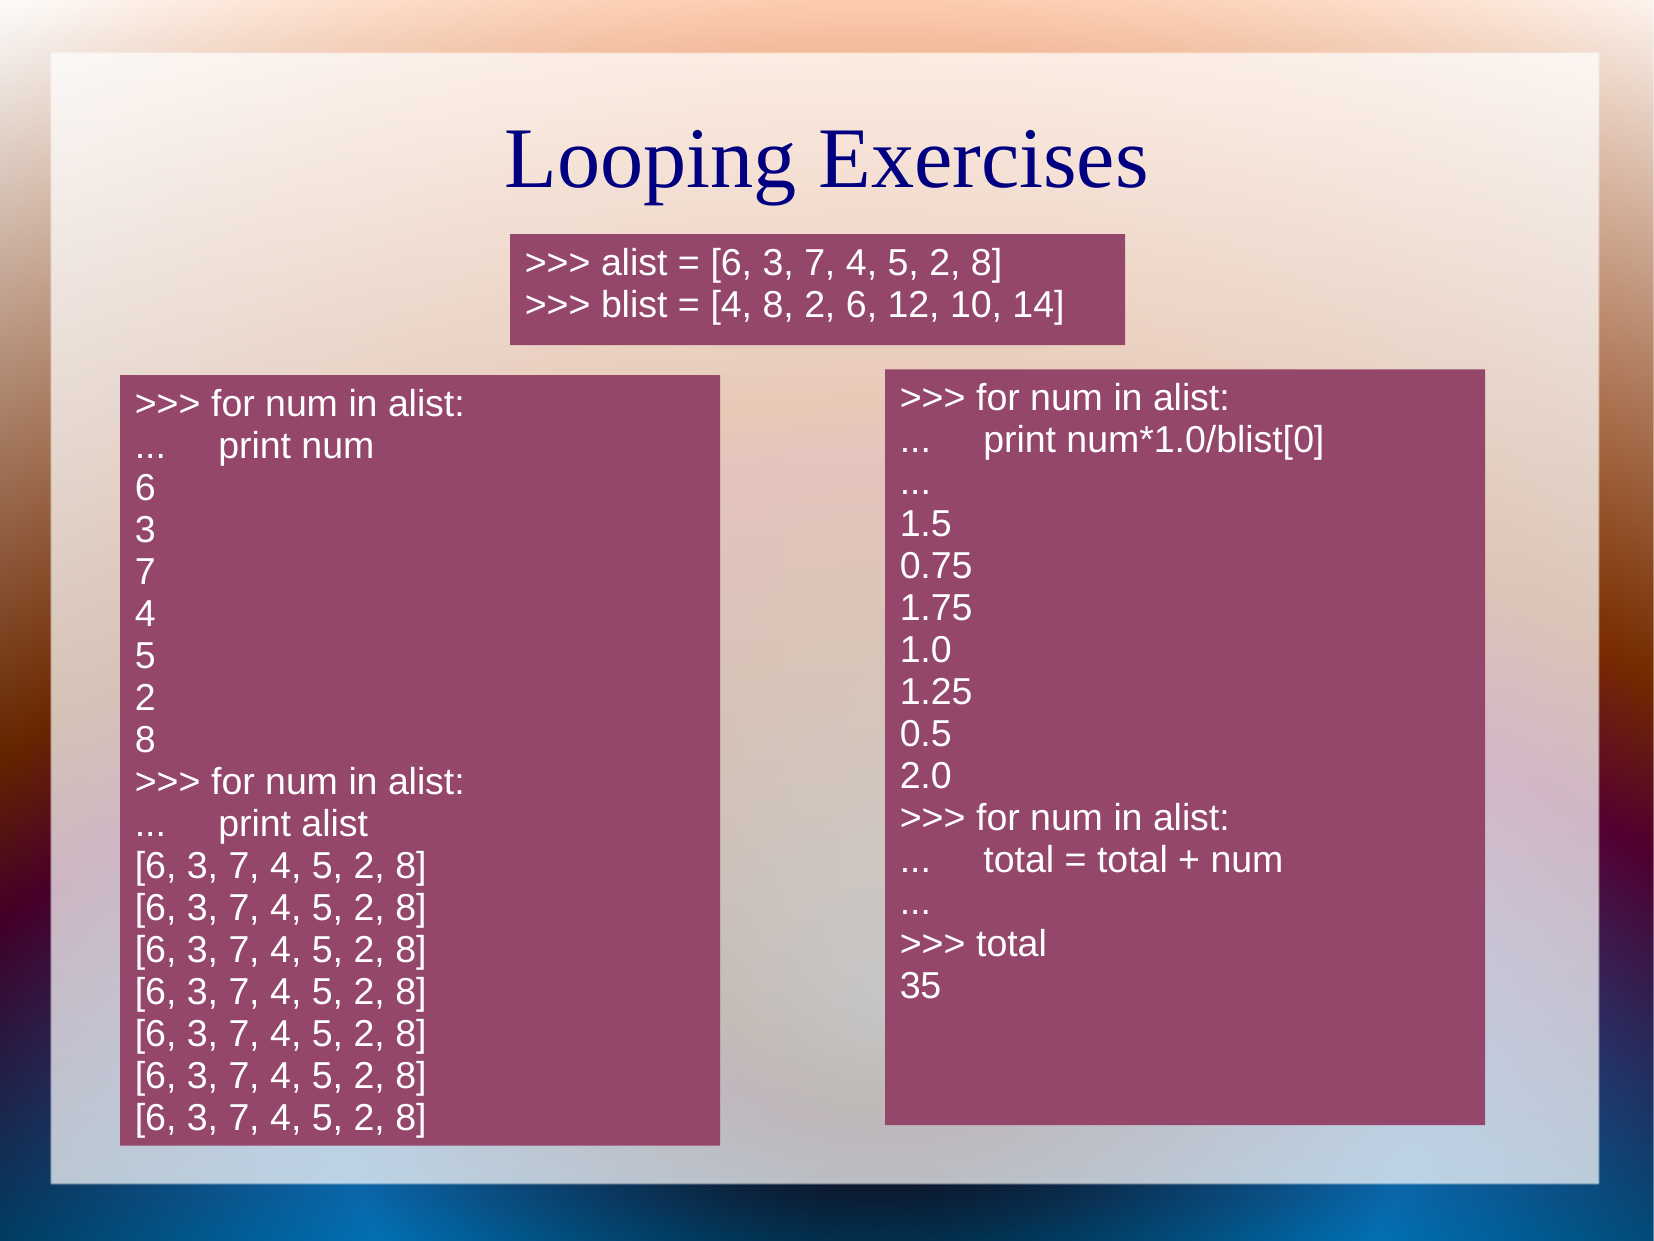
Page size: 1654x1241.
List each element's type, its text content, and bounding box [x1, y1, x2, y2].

title Looping Exercises [82, 55, 1571, 263]
text_box >>> alist = [6, 3, 7, 4, 5, 2, 8] >>> blist = [4, 8, 2, 6, 12, 10, 14] [510, 234, 1126, 346]
picture [0, 0, 1654, 1241]
text_box >>> for num in alist: ... print num*1.0/blist[0] ... 1.5 0.75 1.75 1.0 1.25 0.5 2.0 >>> for num in alist: ... total = total + num ... >>> total 35 [885, 369, 1486, 1126]
text_box >>> for num in alist: ... print num 6 3 7 4 5 2 8 >>> for num in alist: ... print alist [6, 3, 7, 4, 5, 2, 8] [6, 3, 7, 4, 5, 2, 8] [6, 3, 7, 4, 5, 2, 8] [6, 3, 7, 4, 5, 2, 8] [6, 3, 7, 4, 5, 2, 8] [6, 3, 7, 4, 5, 2, 8] [6, 3, 7, 4, 5, 2, 8] [120, 375, 721, 1146]
